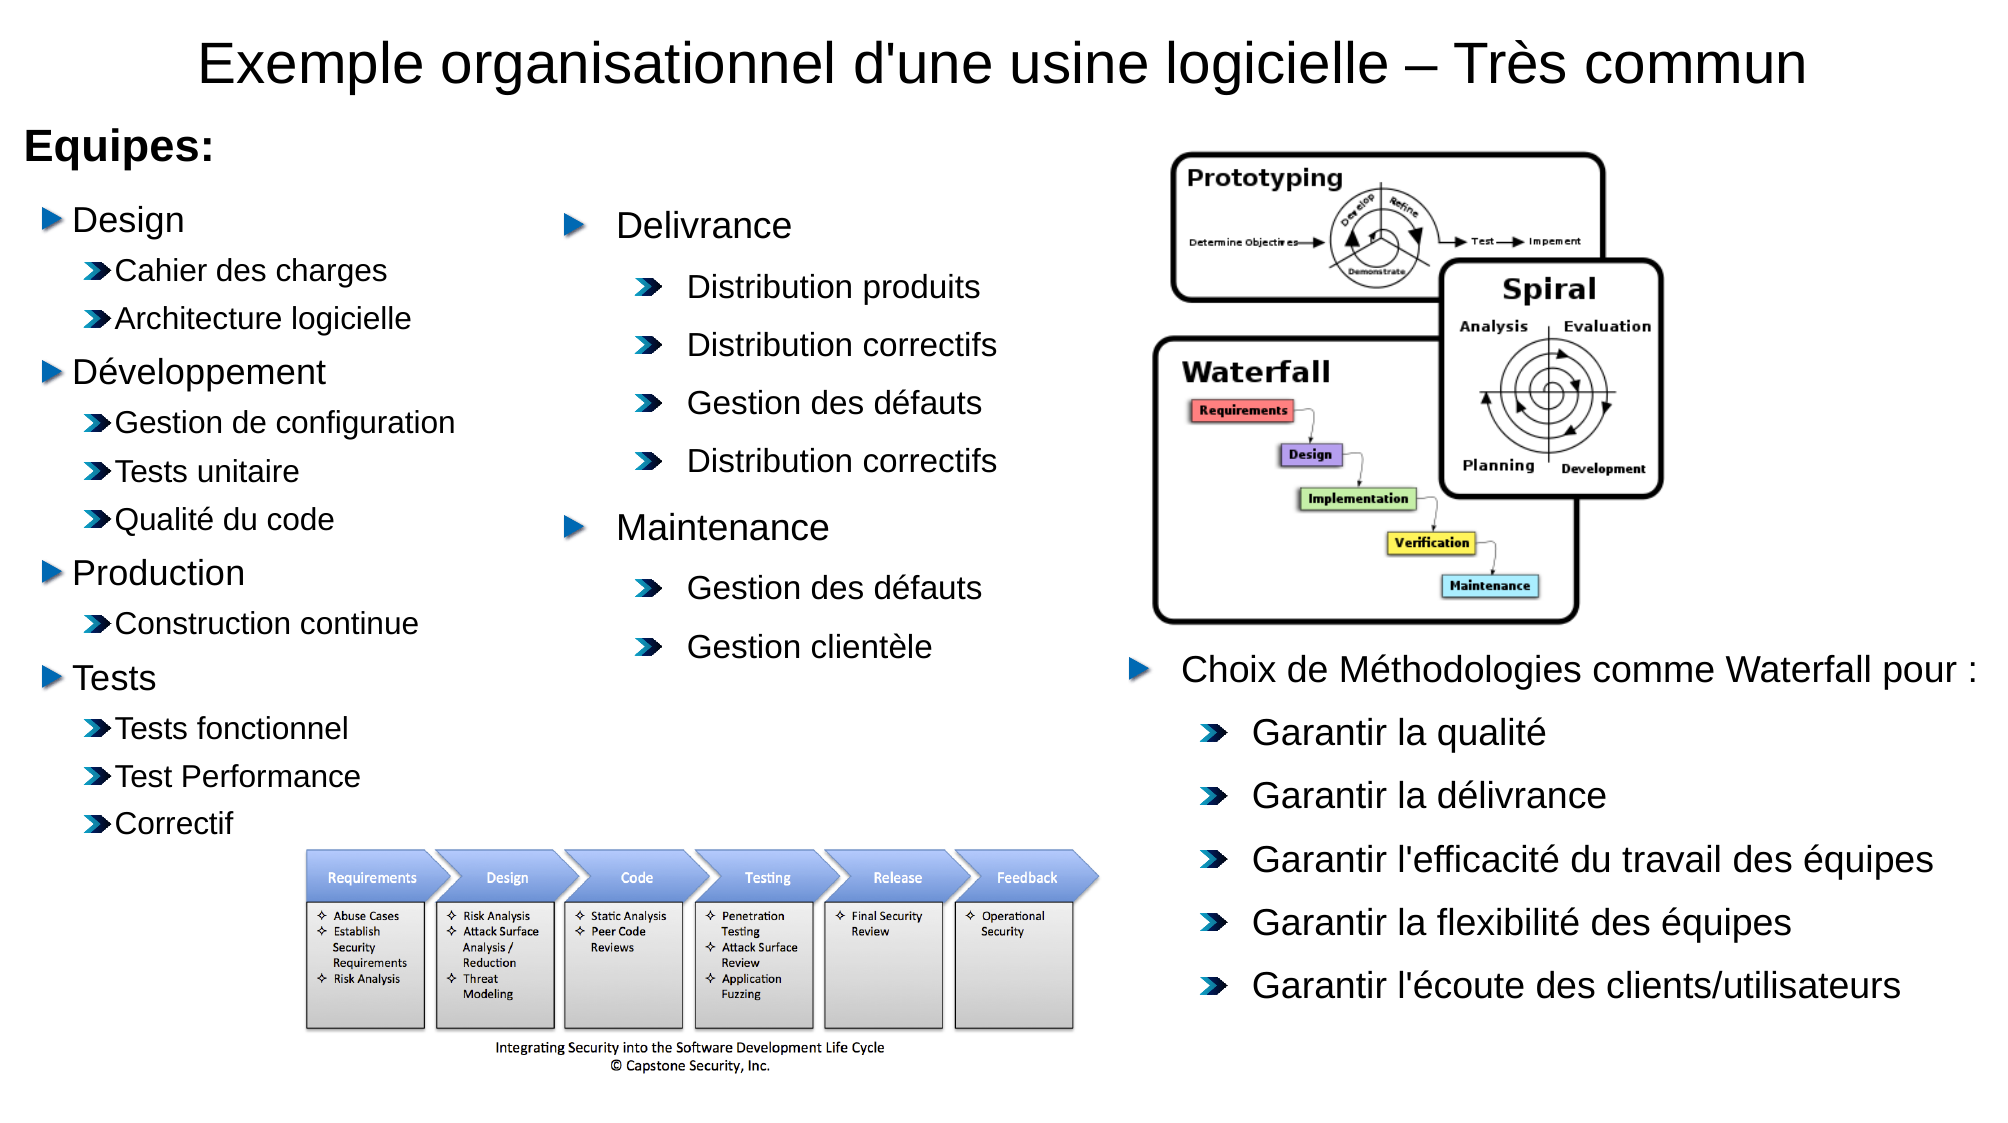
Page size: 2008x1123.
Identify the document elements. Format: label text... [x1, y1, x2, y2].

list Design Cahier des charges Architecture logicielle Développement Gestion de configuration Tests unitaire Qualité du code Production Construction continue Tests Tests fonctionnel Test Performance Correctif [29, 201, 556, 851]
list Delivrance Distribution produits Distribution correctifs Gestion des défauts Distribution correctifs Maintenance Gestion des défauts Gestion clientèle [545, 204, 1077, 826]
list Choix de Méthodologies comme Waterfall pour : Garantir la qualité Garantir la délivrance Garantir l'efficacité du travail des équipes Garantir la flexibilité des équipes Garantir l'écoute des clients/utilisateurs [1110, 648, 1985, 1099]
title Exemple organisationnel d'une usine logicielle – Très commun [100, 21, 1908, 107]
picture [1133, 129, 1678, 646]
picture [283, 826, 1113, 1087]
text_box Equipes: [23, 120, 888, 201]
